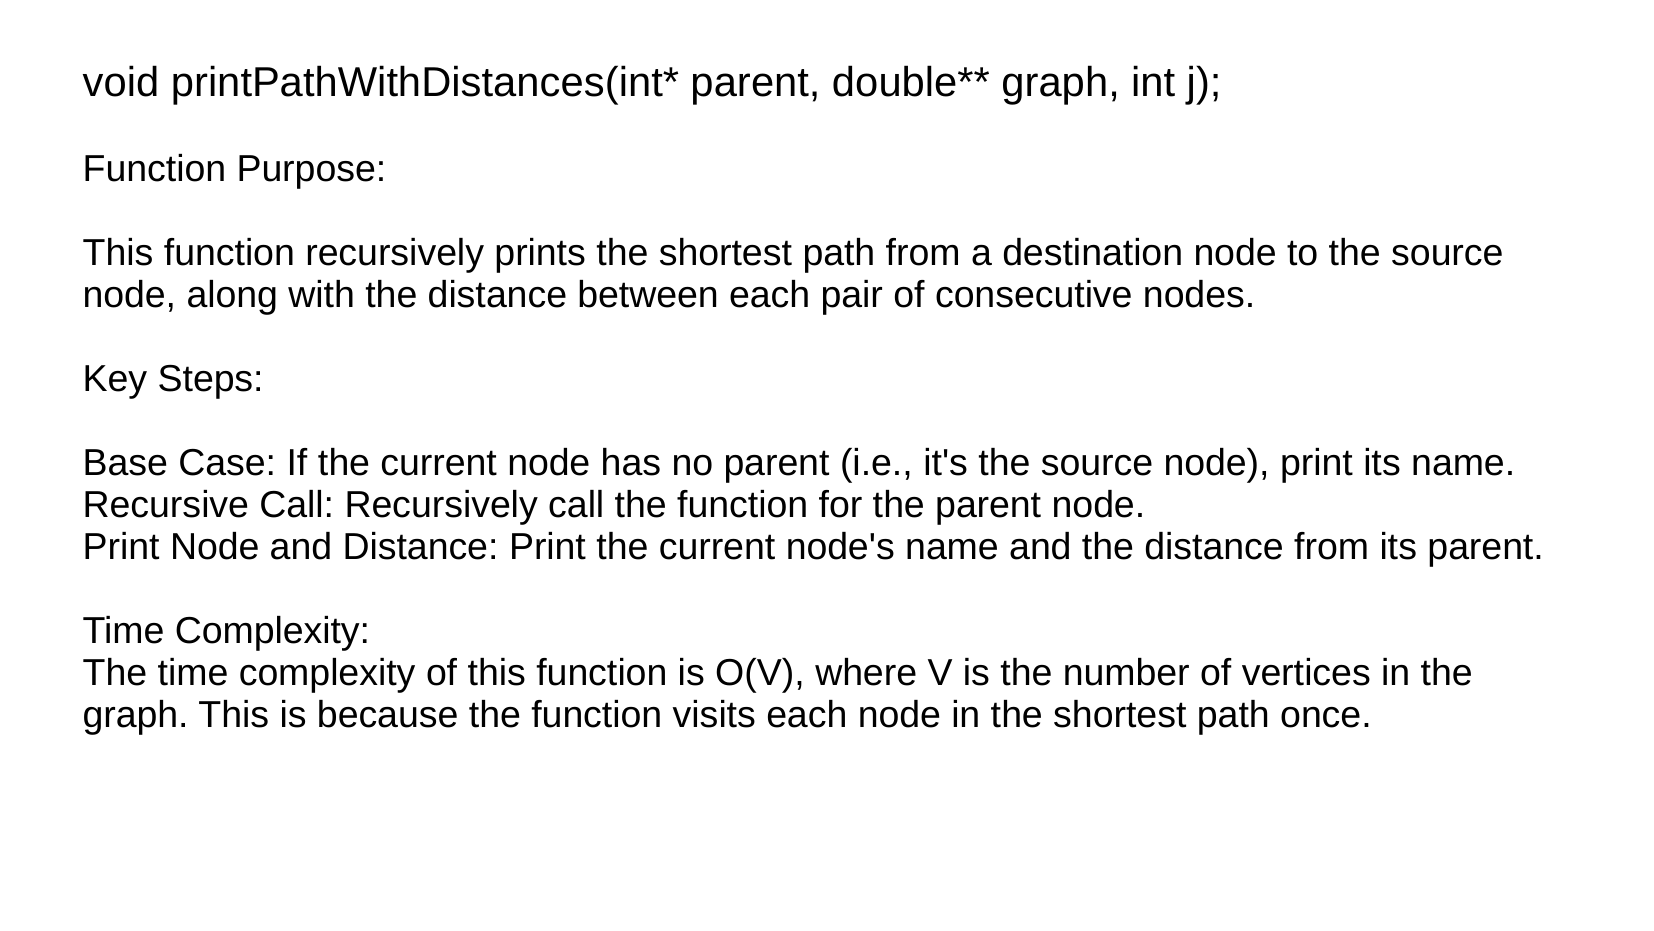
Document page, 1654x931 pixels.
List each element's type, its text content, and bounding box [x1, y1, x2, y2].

subtitle void printPathWithDistances(int* parent, double** graph, int j); Function Purpose: This function recursively prints the shortest path from a destination node to the source node, along with the distance between each pair of consecutive nodes. Key Steps: Base Case: If the current node has no parent (i.e., it's the source node), print its name. Recursive Call: Recursively call the function for the parent node. Print Node and Distance: Print the current node's name and the distance from its parent. Time Complexity: The time complexity of this function is O(V), where V is the number of vertices in the graph. This is because the function visits each node in the shortest path once. [82, 37, 1571, 757]
